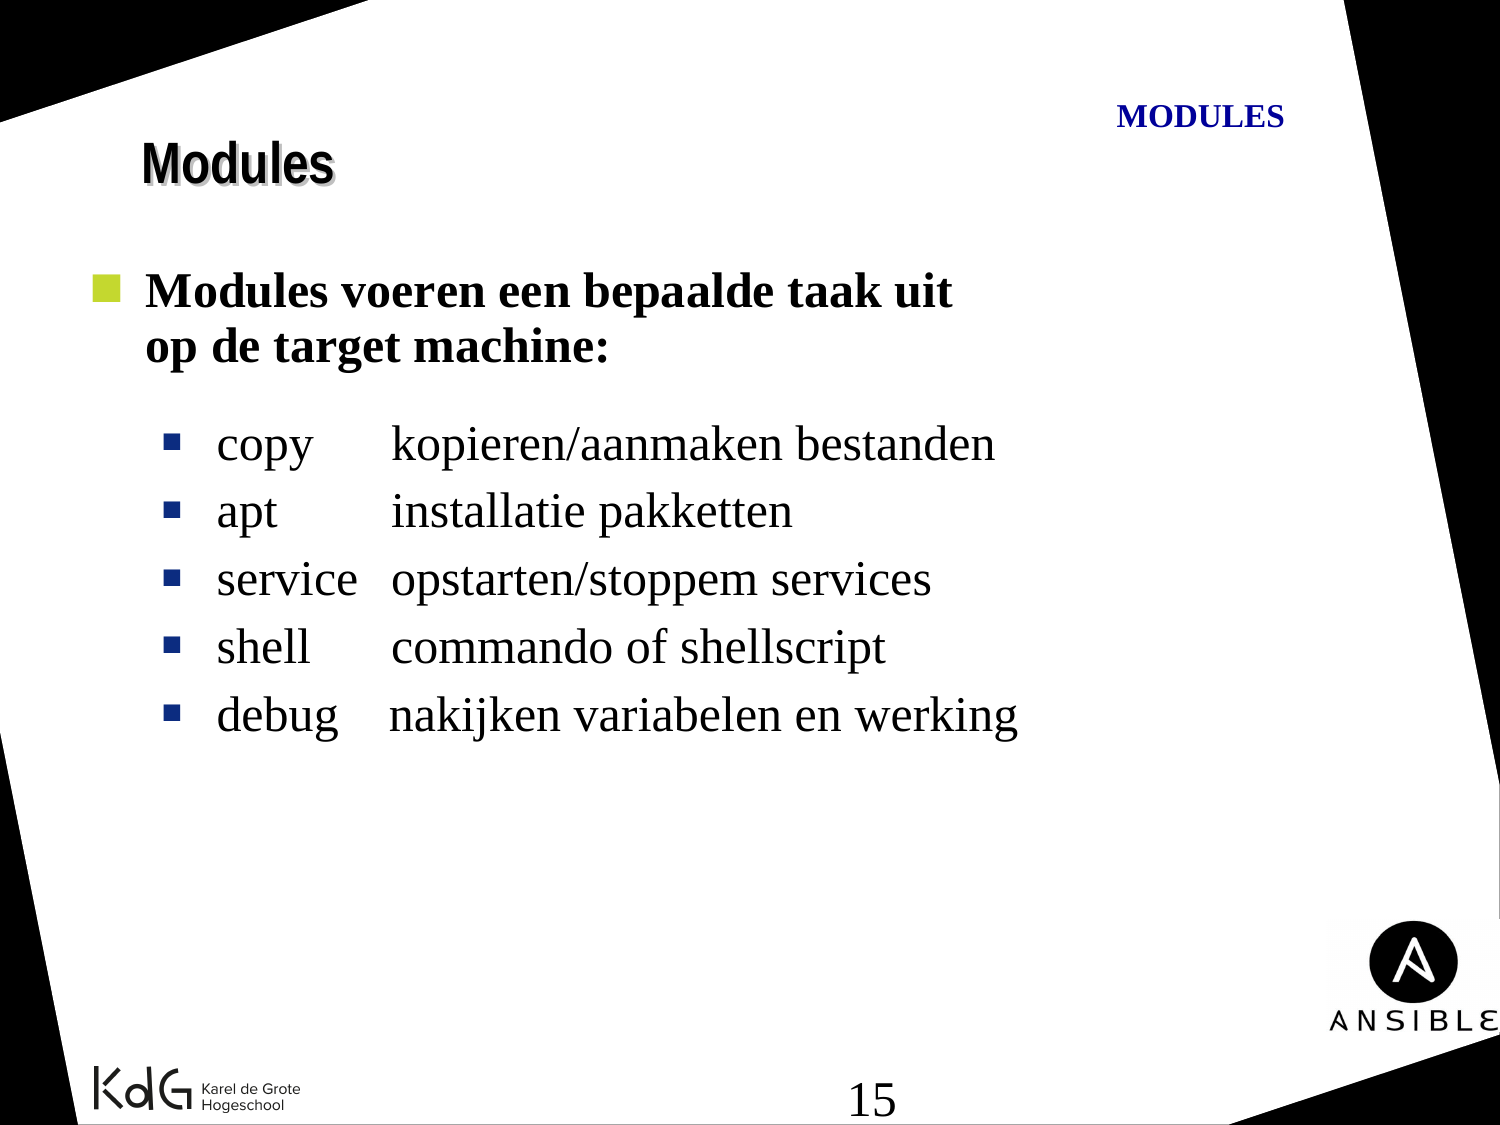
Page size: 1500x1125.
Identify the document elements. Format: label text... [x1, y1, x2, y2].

list Modules voeren een bepaalde taak uit op de target machine: copy kopieren/aanmaken bestanden apt installatie pakketten service opstarten/stoppem services shell commando of shellscript debug nakijken variabelen en werking [75, 263, 1425, 1079]
text_box MODULES [1017, 89, 1358, 144]
picture [94, 1079, 300, 1113]
picture [1425, 919, 1500, 1032]
title Modules [141, 72, 1447, 253]
